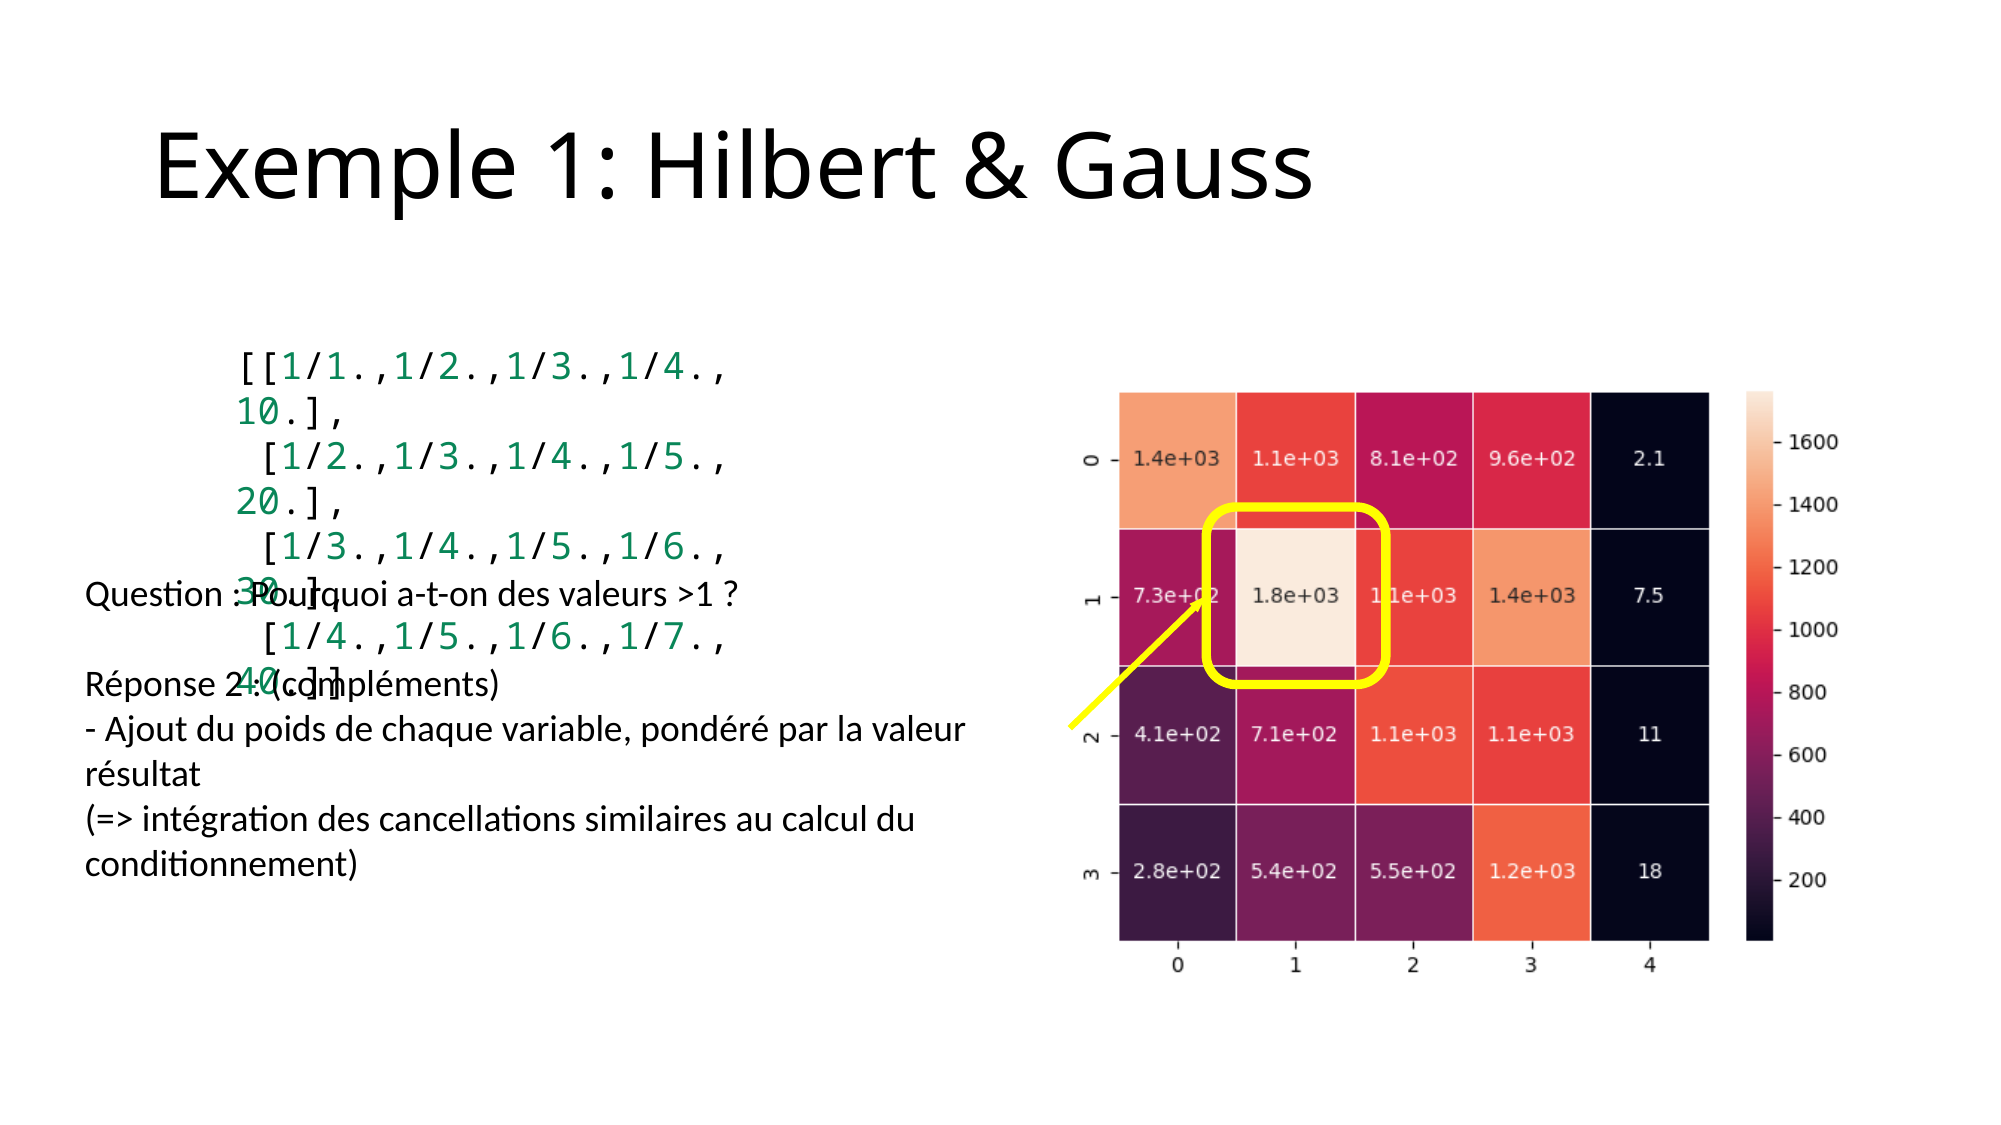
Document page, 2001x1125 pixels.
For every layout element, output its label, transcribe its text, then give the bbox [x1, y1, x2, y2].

text_box [69, 829, 1070, 1125]
text_box [[1/1.,1/2.,1/3.,1/4., 10.], [1/2.,1/3.,1/4.,1/5., 20.], [1/3.,1/4.,1/5.,1/6., 30.], [1/4.,1/5.,1/6.,1/7., 40.]] [220, 334, 856, 532]
picture [999, 306, 1952, 1020]
title Exemple 1: Hilbert & Gauss [137, 59, 1863, 278]
text_box Question : Pourquoi a-t-on des valeurs >1 ? Réponse 2 : (compléments) - Ajout du poids de chaque variable, pondéré par la valeur résultat (=> intégration des cancellations similaires au calcul du conditionnement) [69, 561, 1070, 829]
picture [1211, 512, 1381, 679]
